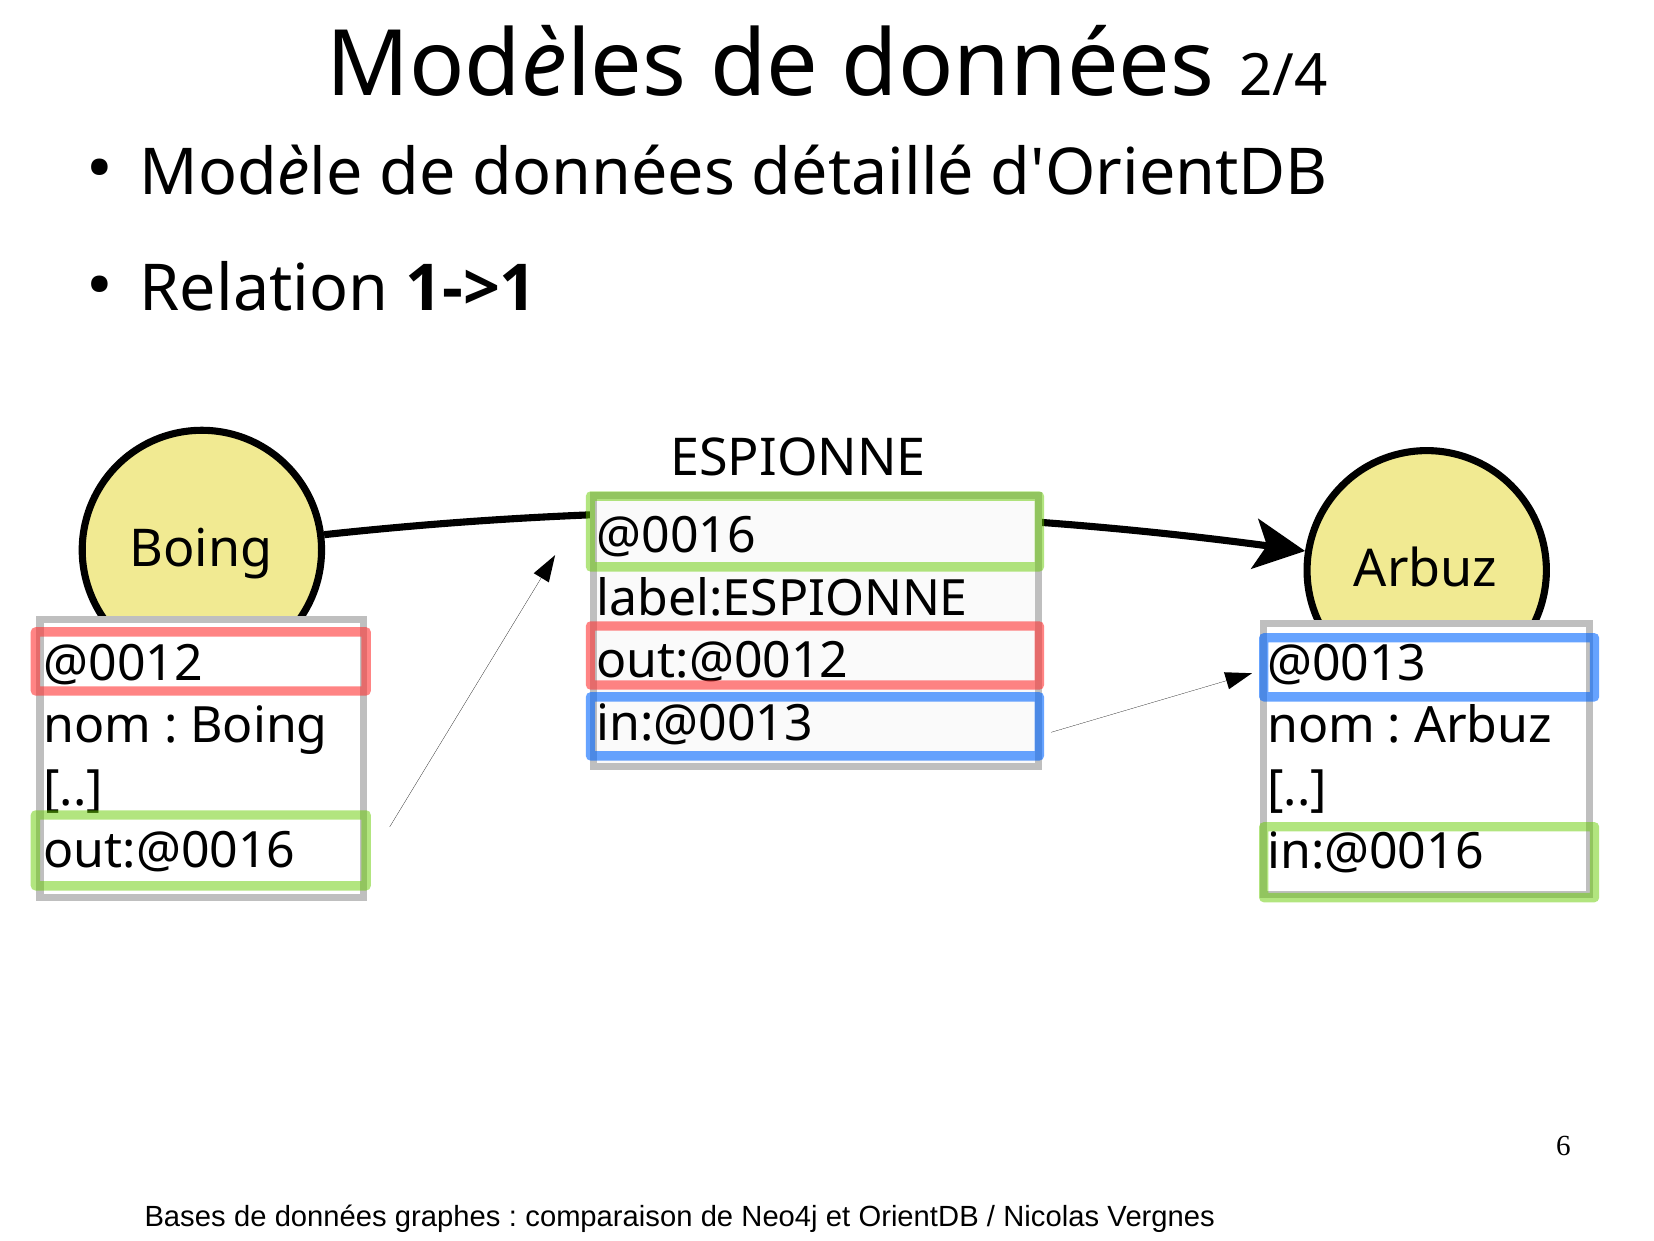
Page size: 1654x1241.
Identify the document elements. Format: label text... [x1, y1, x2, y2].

text_box Bases de données graphes : comparaison de Neo4j et OrientDB / Nicolas Vergnes [129, 1192, 1233, 1241]
title Modèles de données 2/4 [82, 6, 1571, 114]
picture [41, 820, 361, 881]
picture [1269, 643, 1589, 692]
list Modèle de données détaillé d'OrientDB Relation 1->1 [70, 124, 1560, 331]
picture [34, 413, 1595, 912]
picture [41, 637, 361, 686]
picture [1269, 832, 1589, 892]
